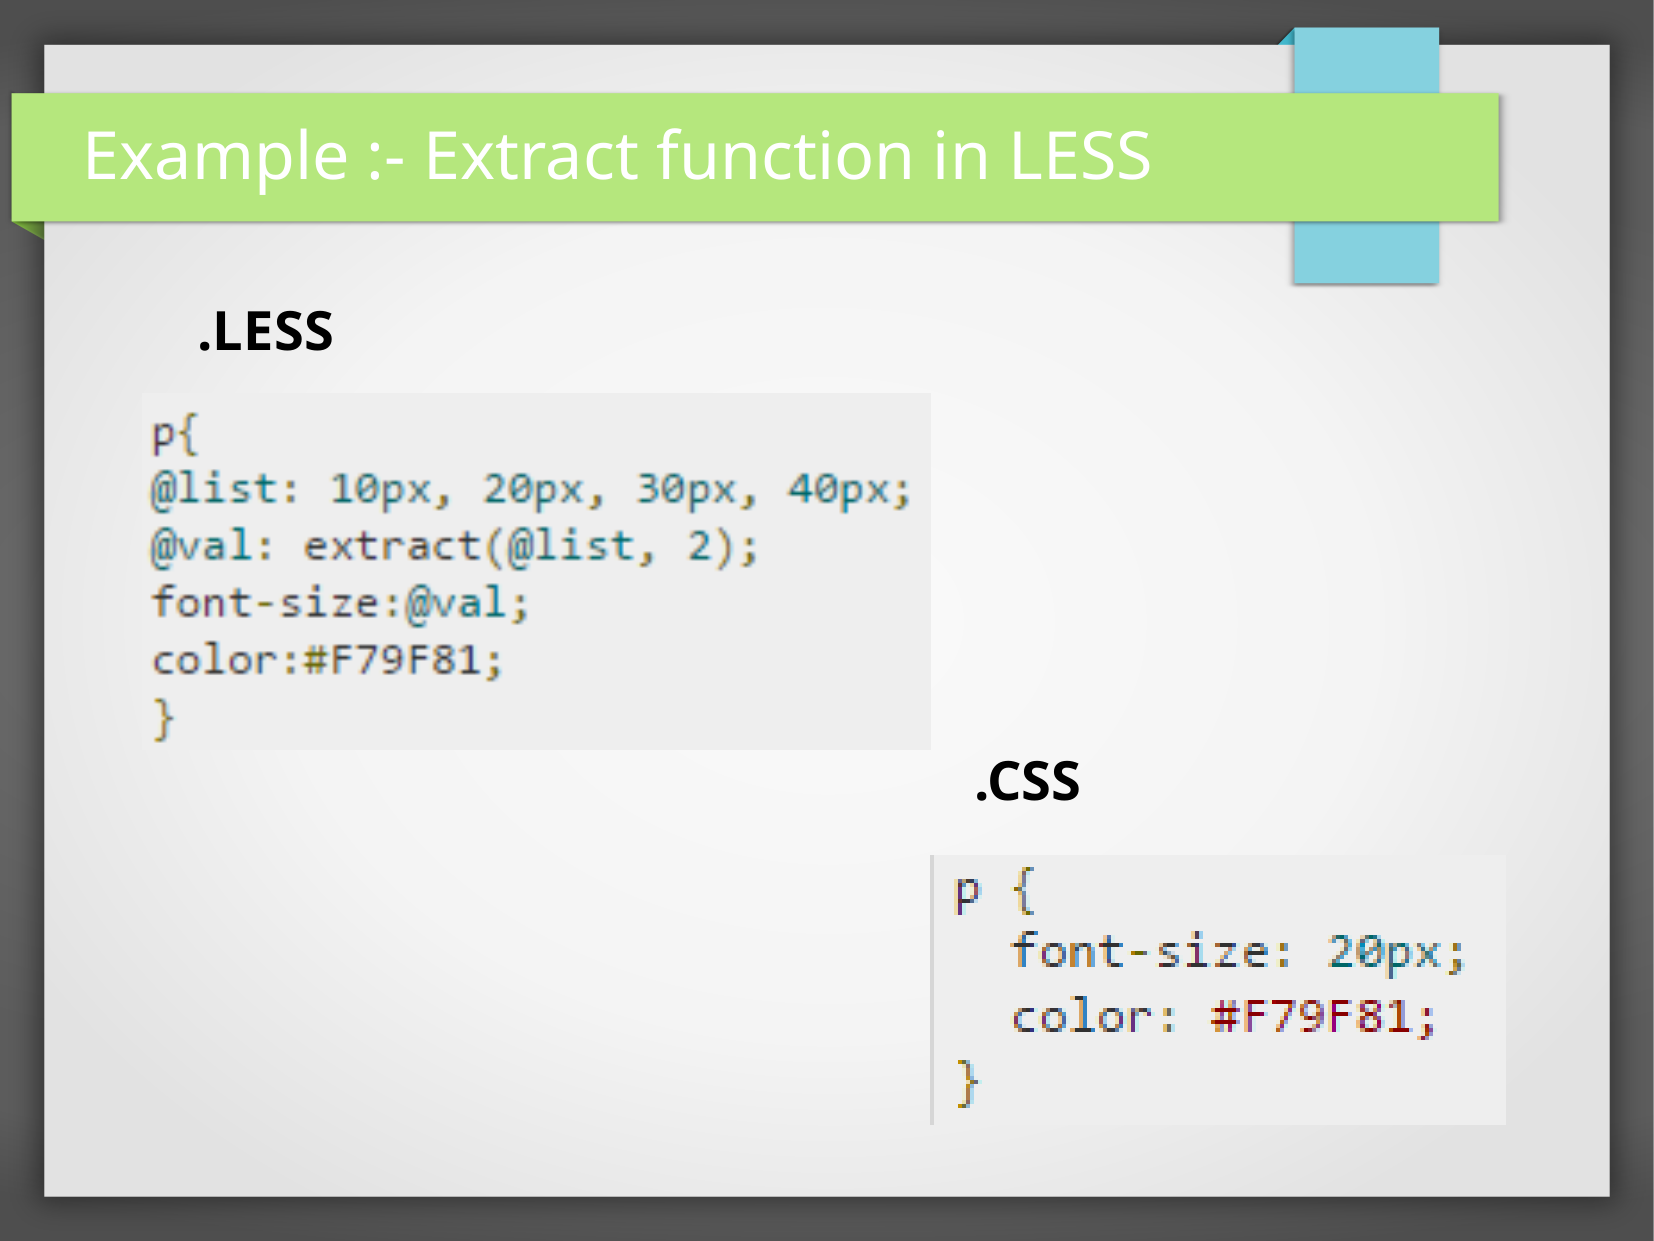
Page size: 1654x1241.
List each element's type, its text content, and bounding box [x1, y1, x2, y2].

text_box .LESS [182, 284, 376, 376]
text_box .CSS [960, 735, 1122, 826]
title Example :- Extract function in LESS [82, 59, 1456, 248]
picture [0, 0, 1654, 1241]
